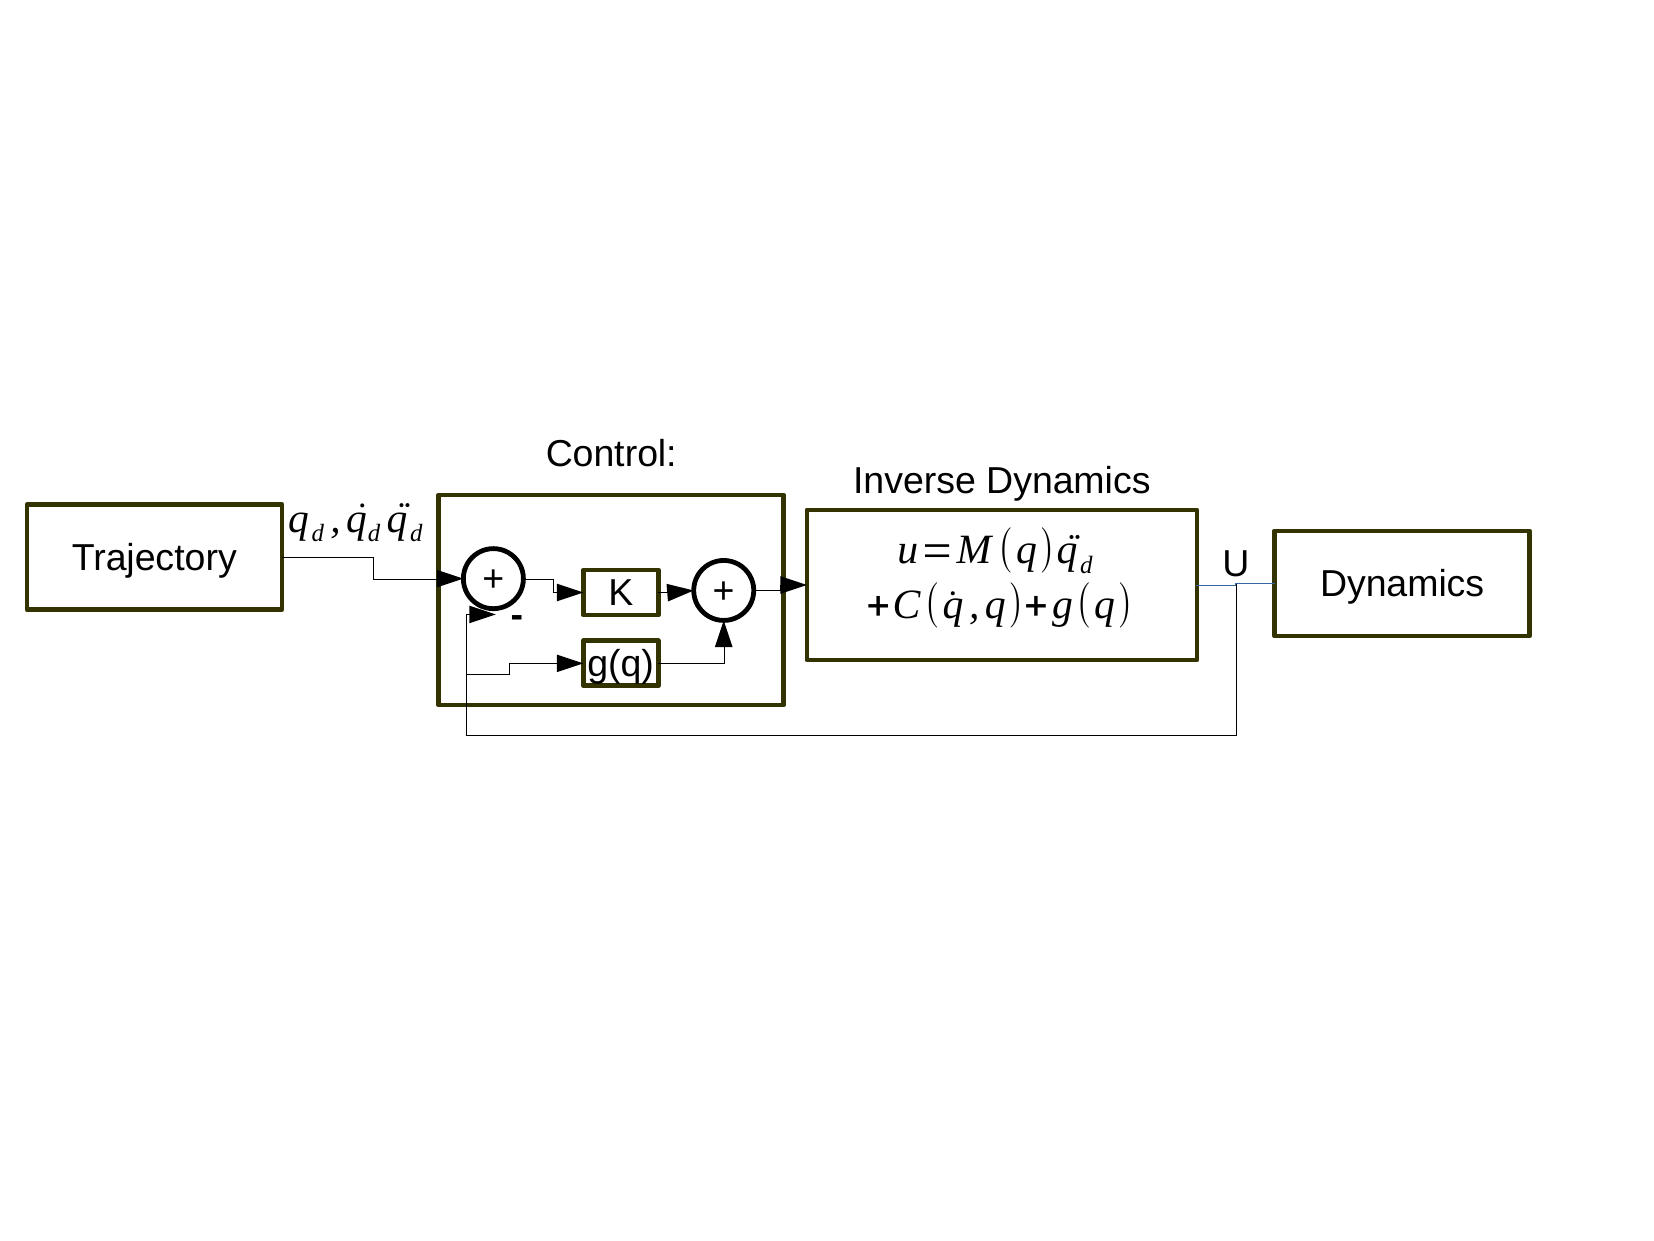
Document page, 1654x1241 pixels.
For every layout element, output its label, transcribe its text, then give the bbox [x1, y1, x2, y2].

text_box + [693, 560, 754, 621]
text_box g(q) [583, 640, 659, 686]
text_box + [463, 548, 524, 609]
chart [855, 525, 1138, 631]
text_box - [495, 586, 538, 643]
text_box Control: [467, 591, 784, 706]
text_box Control: [438, 580, 495, 706]
text_box Trajectory [26, 504, 282, 610]
chart [281, 495, 430, 547]
text_box Control: [467, 580, 724, 674]
text_box Control: [438, 495, 784, 592]
text_box Inverse Dynamics [806, 510, 1197, 661]
text_box Dynamics [1274, 530, 1530, 636]
text_box K [583, 570, 659, 616]
